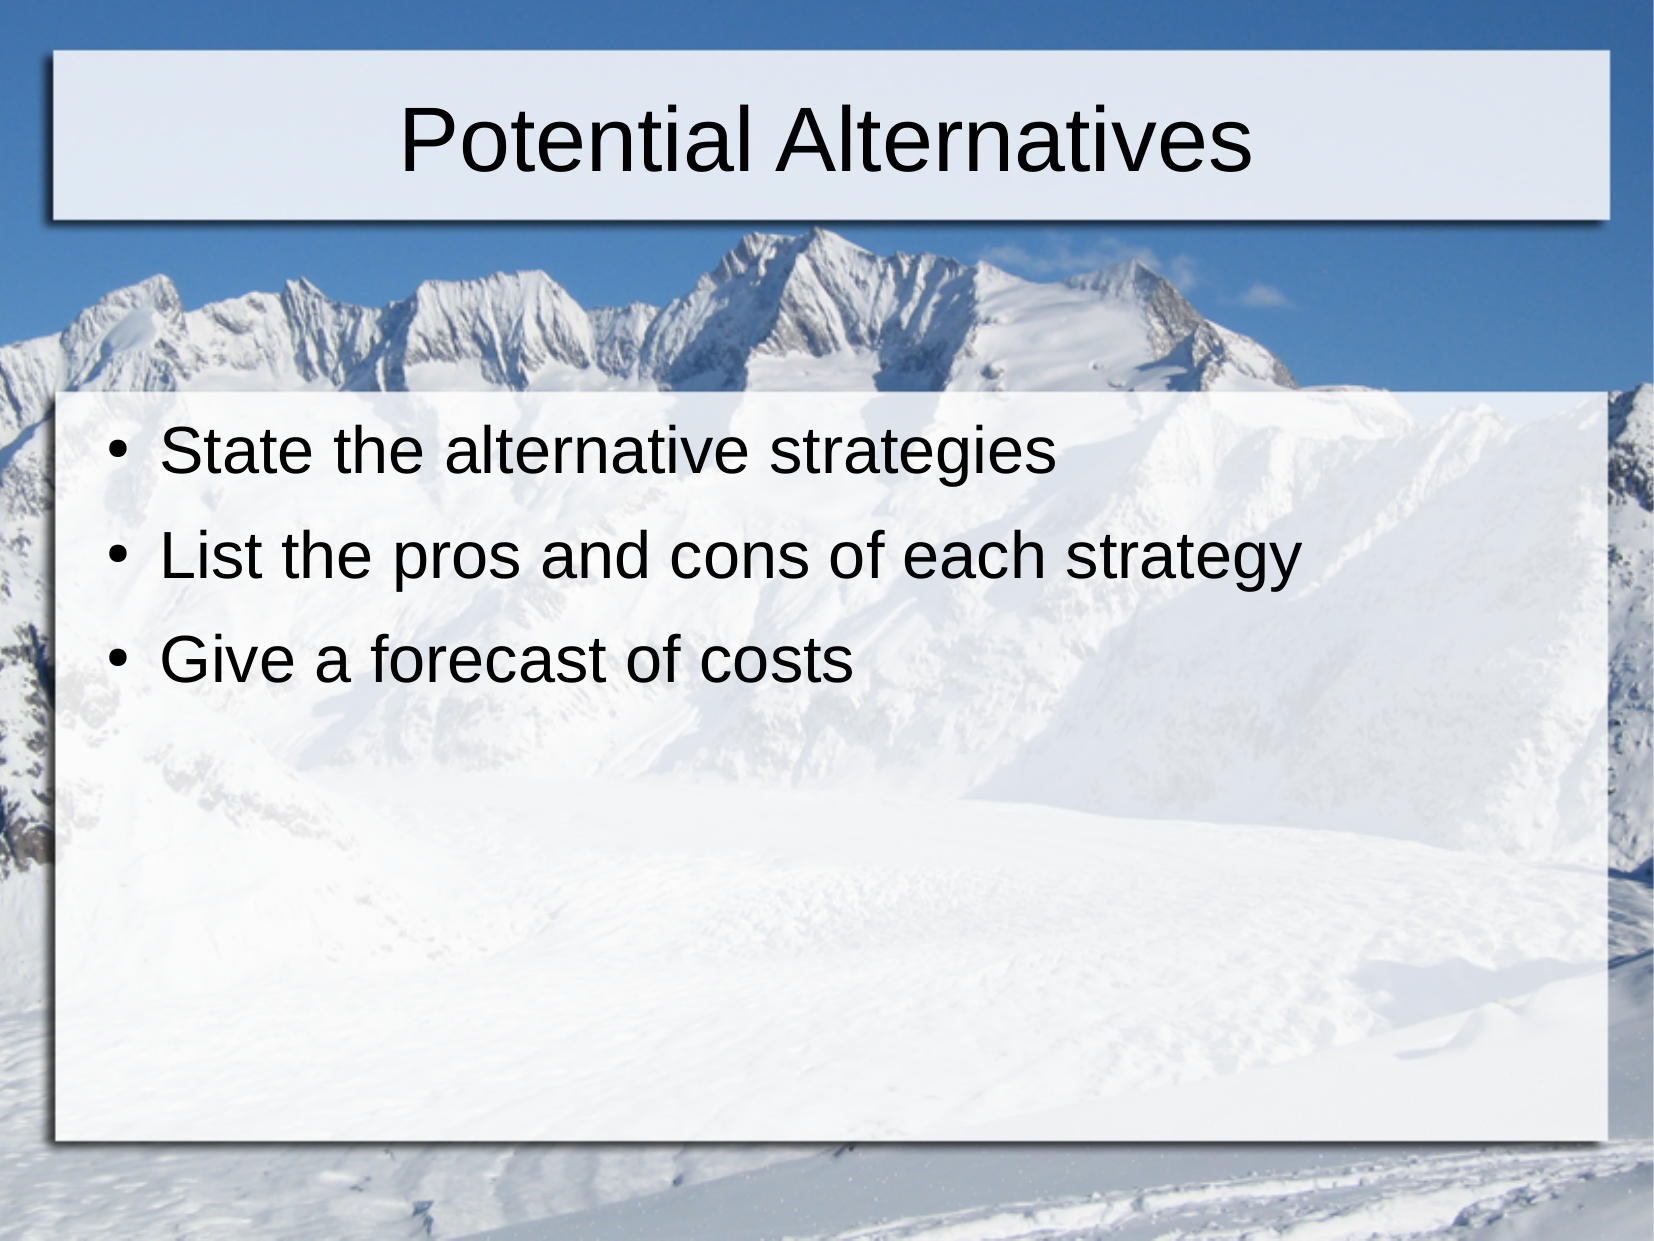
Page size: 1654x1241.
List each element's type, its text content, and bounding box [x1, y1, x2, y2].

list State the alternative strategies List the pros and cons of each strategy Give a forecast of costs [88, 413, 1571, 1232]
title Potential Alternatives [59, 61, 1595, 219]
picture [0, 0, 1654, 1241]
